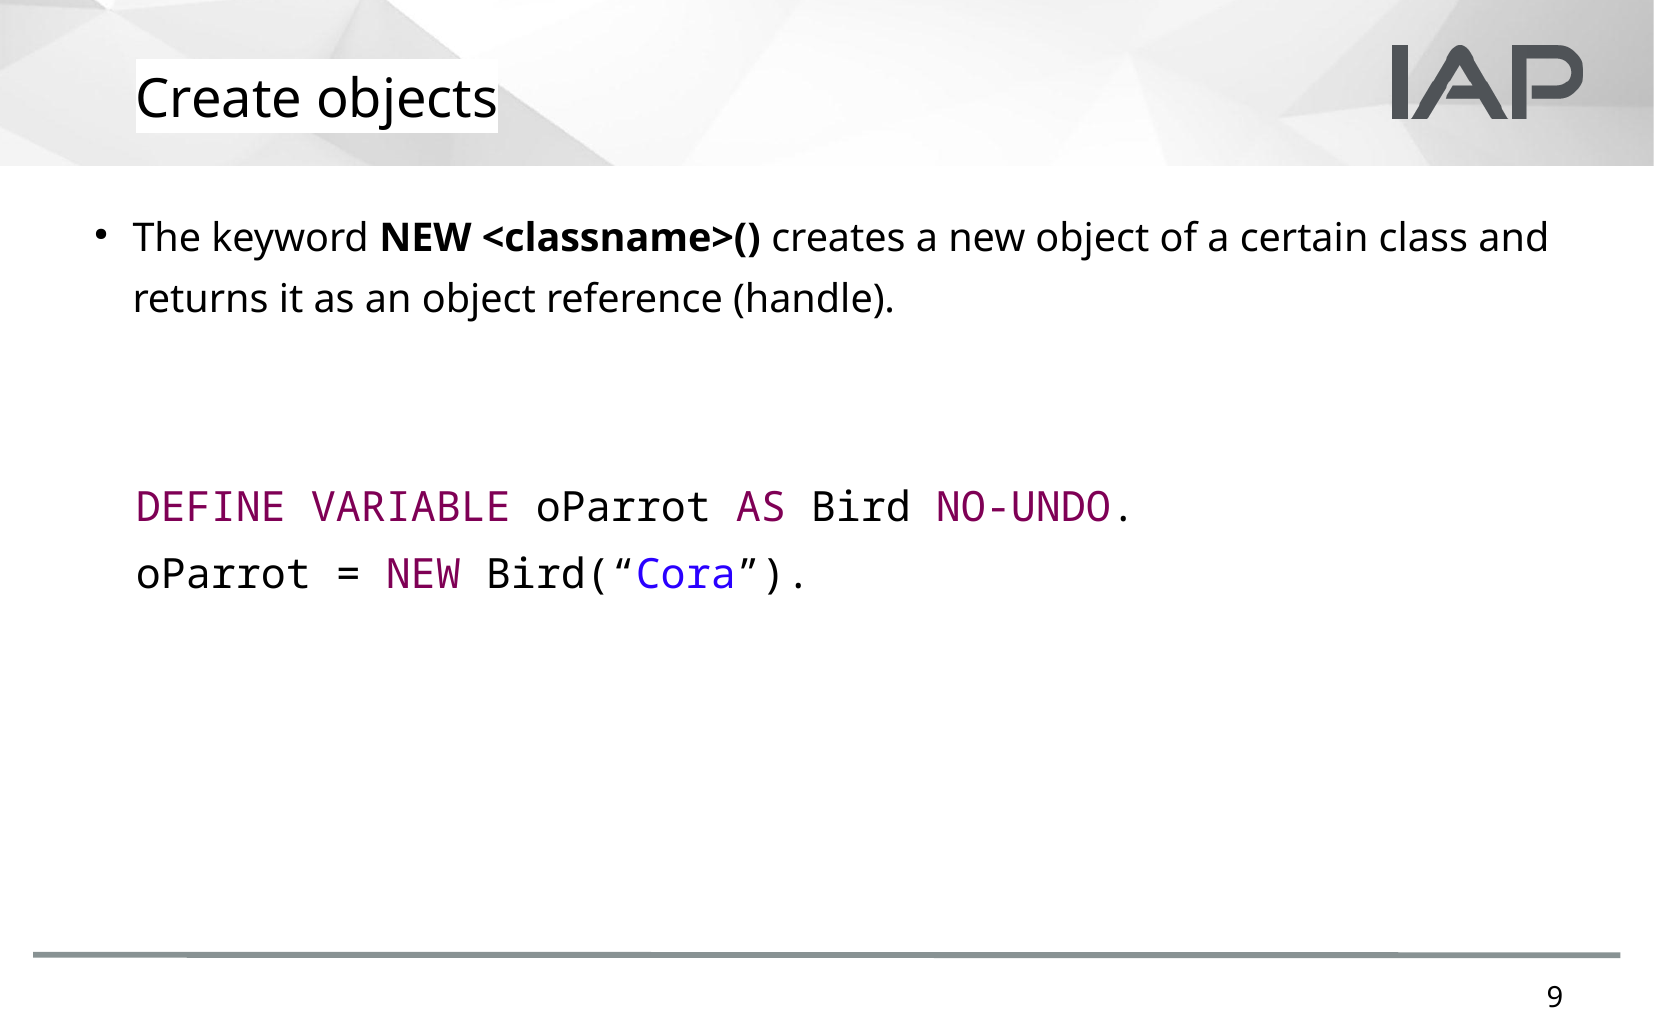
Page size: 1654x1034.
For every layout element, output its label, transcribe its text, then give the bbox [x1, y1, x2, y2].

list DEFINE VARIABLE oParrot AS Bird NO-UNDO. oParrot = NEW Bird(“Cora”). [135, 437, 1625, 638]
title Create objects [135, 41, 1264, 152]
picture [0, 0, 1654, 166]
list The keyword NEW <classname>() creates a new object of a certain class and returns it as an object reference (handle). [76, 200, 1589, 449]
